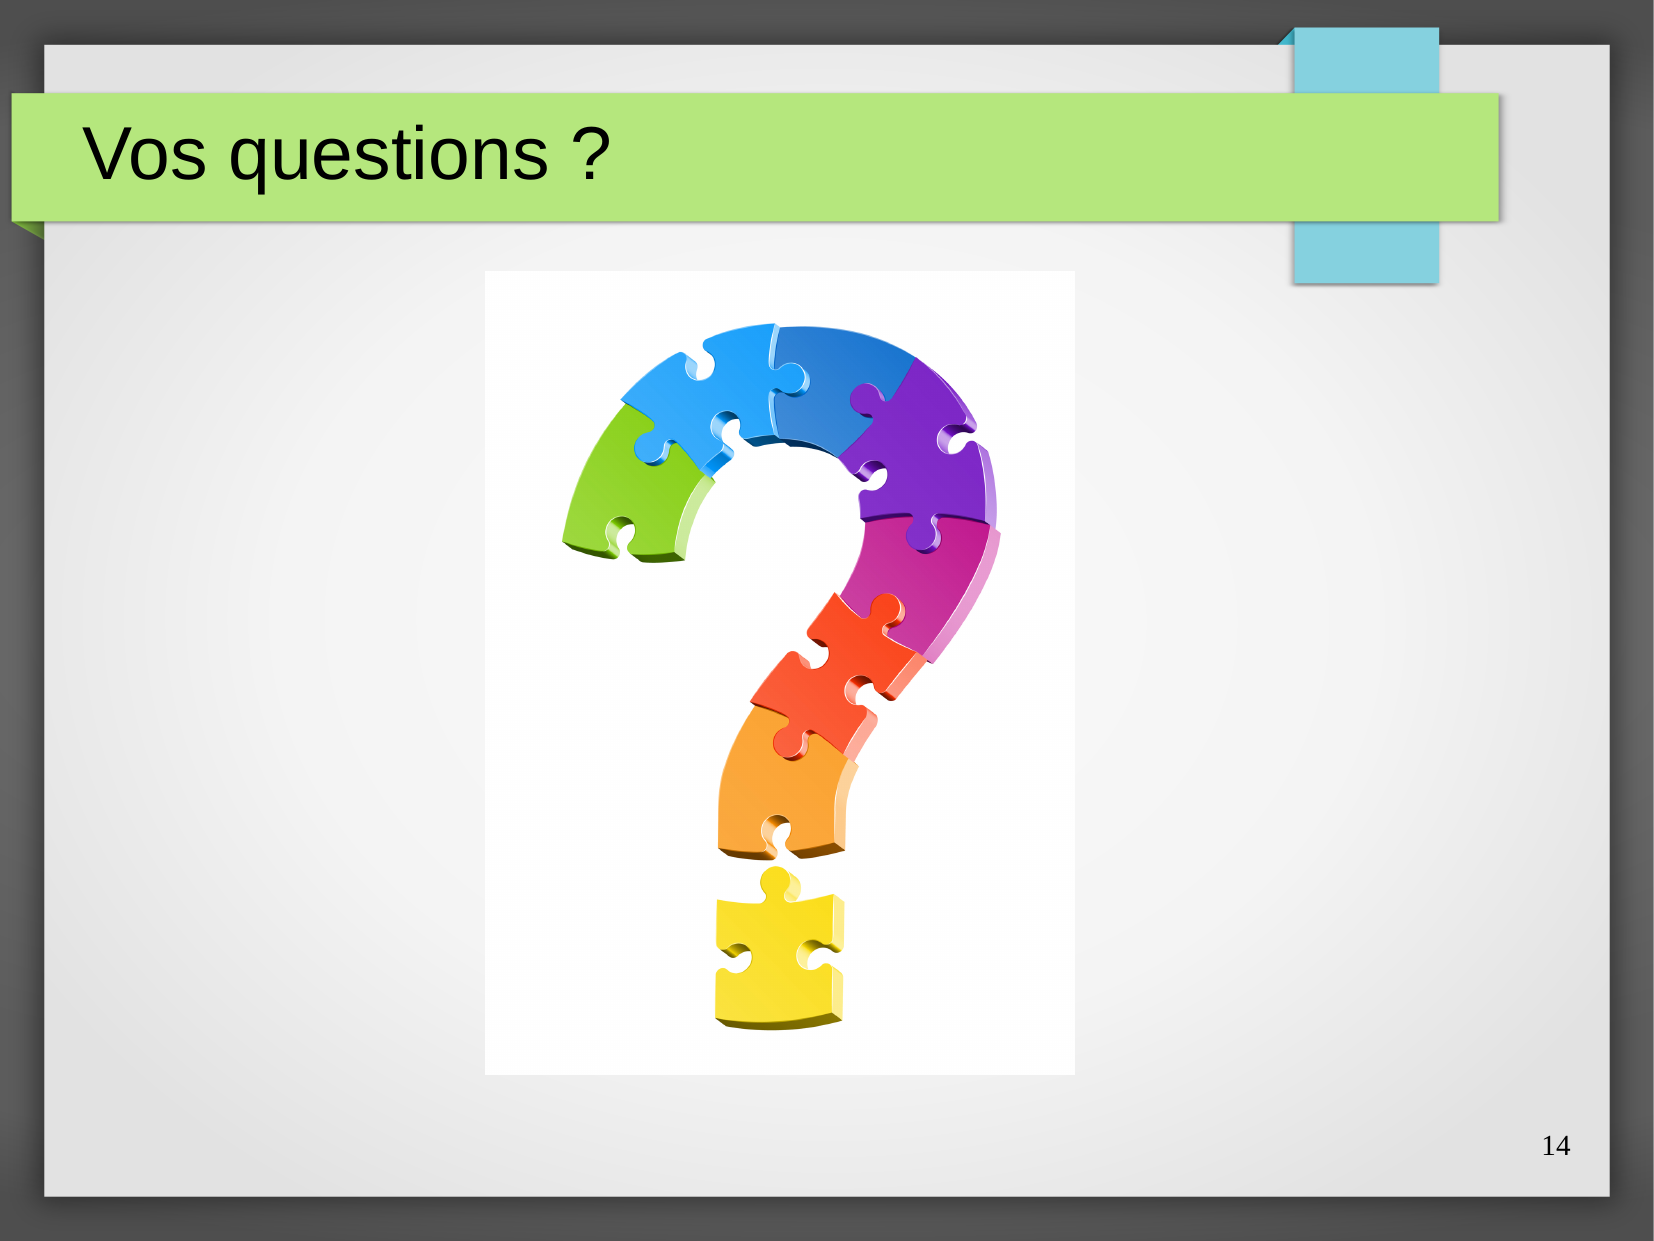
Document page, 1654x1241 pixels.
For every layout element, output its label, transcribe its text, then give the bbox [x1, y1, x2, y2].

title Vos questions ? [82, 94, 1264, 213]
picture [0, 0, 1654, 1241]
